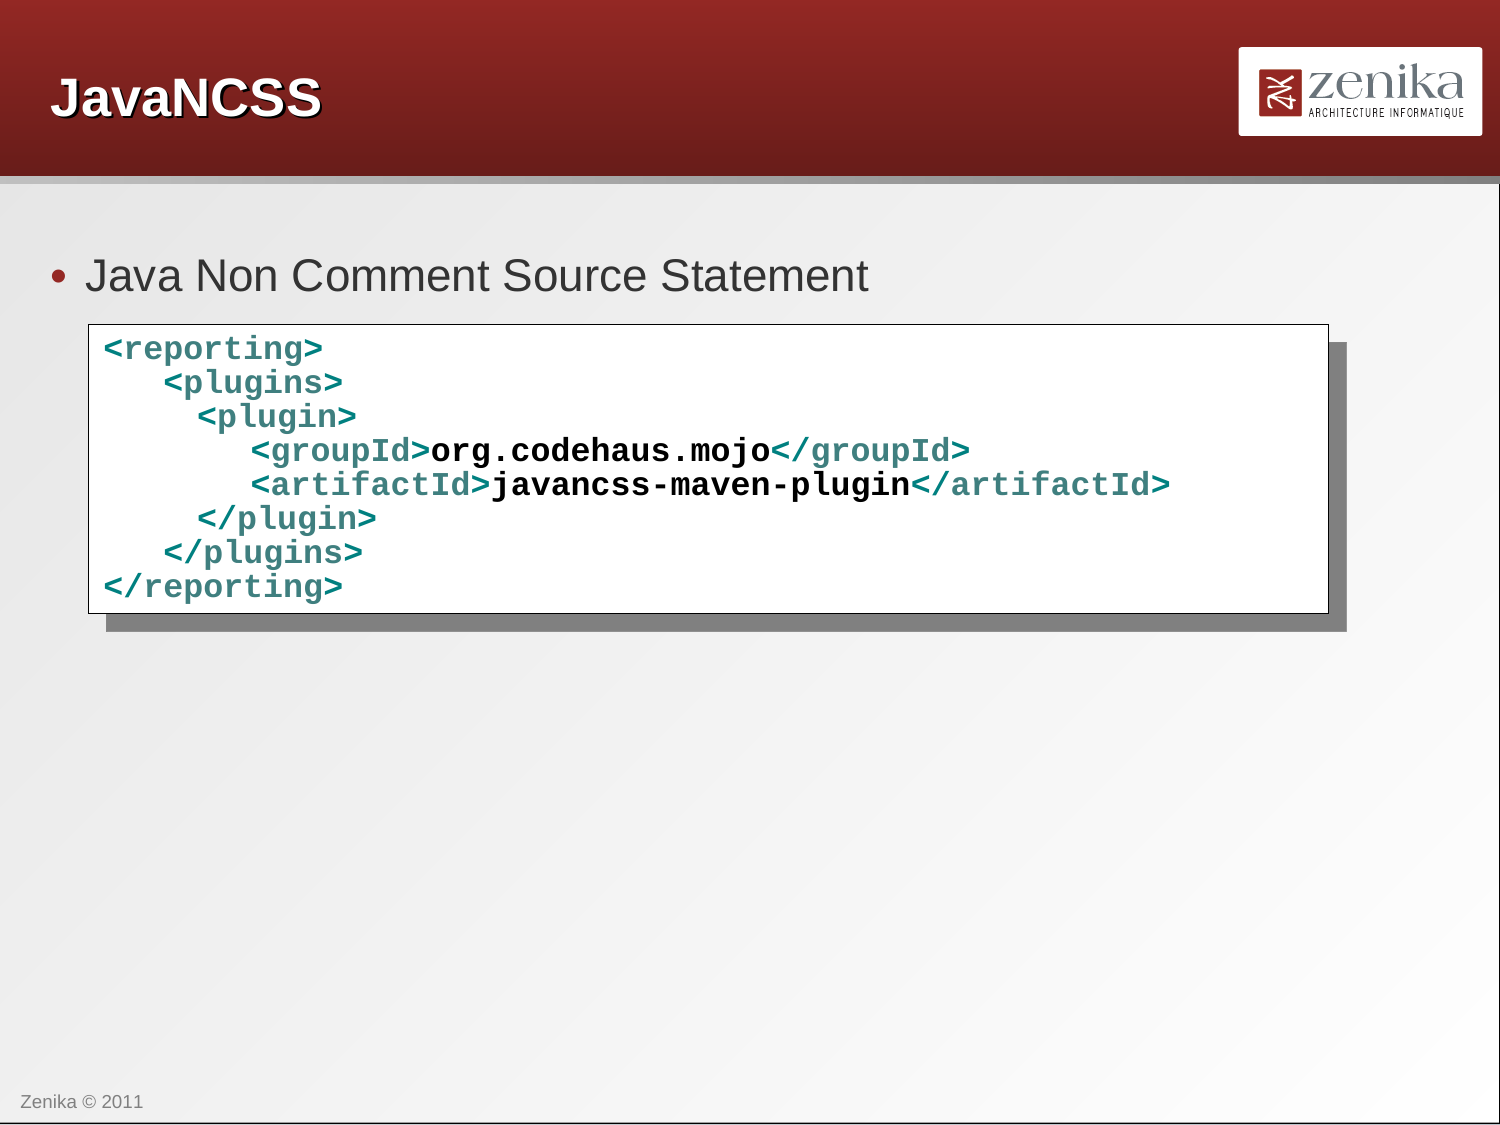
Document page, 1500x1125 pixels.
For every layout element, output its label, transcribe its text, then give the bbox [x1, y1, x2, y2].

list Java Non Comment Source Statement [50, 249, 1435, 1079]
title JavaNCSS [50, 15, 1206, 180]
text_box <reporting> <plugins> <plugin> <groupId>org.codehaus.mojo</groupId> <artifactId>javancss-maven-plugin</artifactId> </plugin> </plugins> </reporting> [88, 324, 1329, 614]
picture [1257, 58, 1464, 125]
